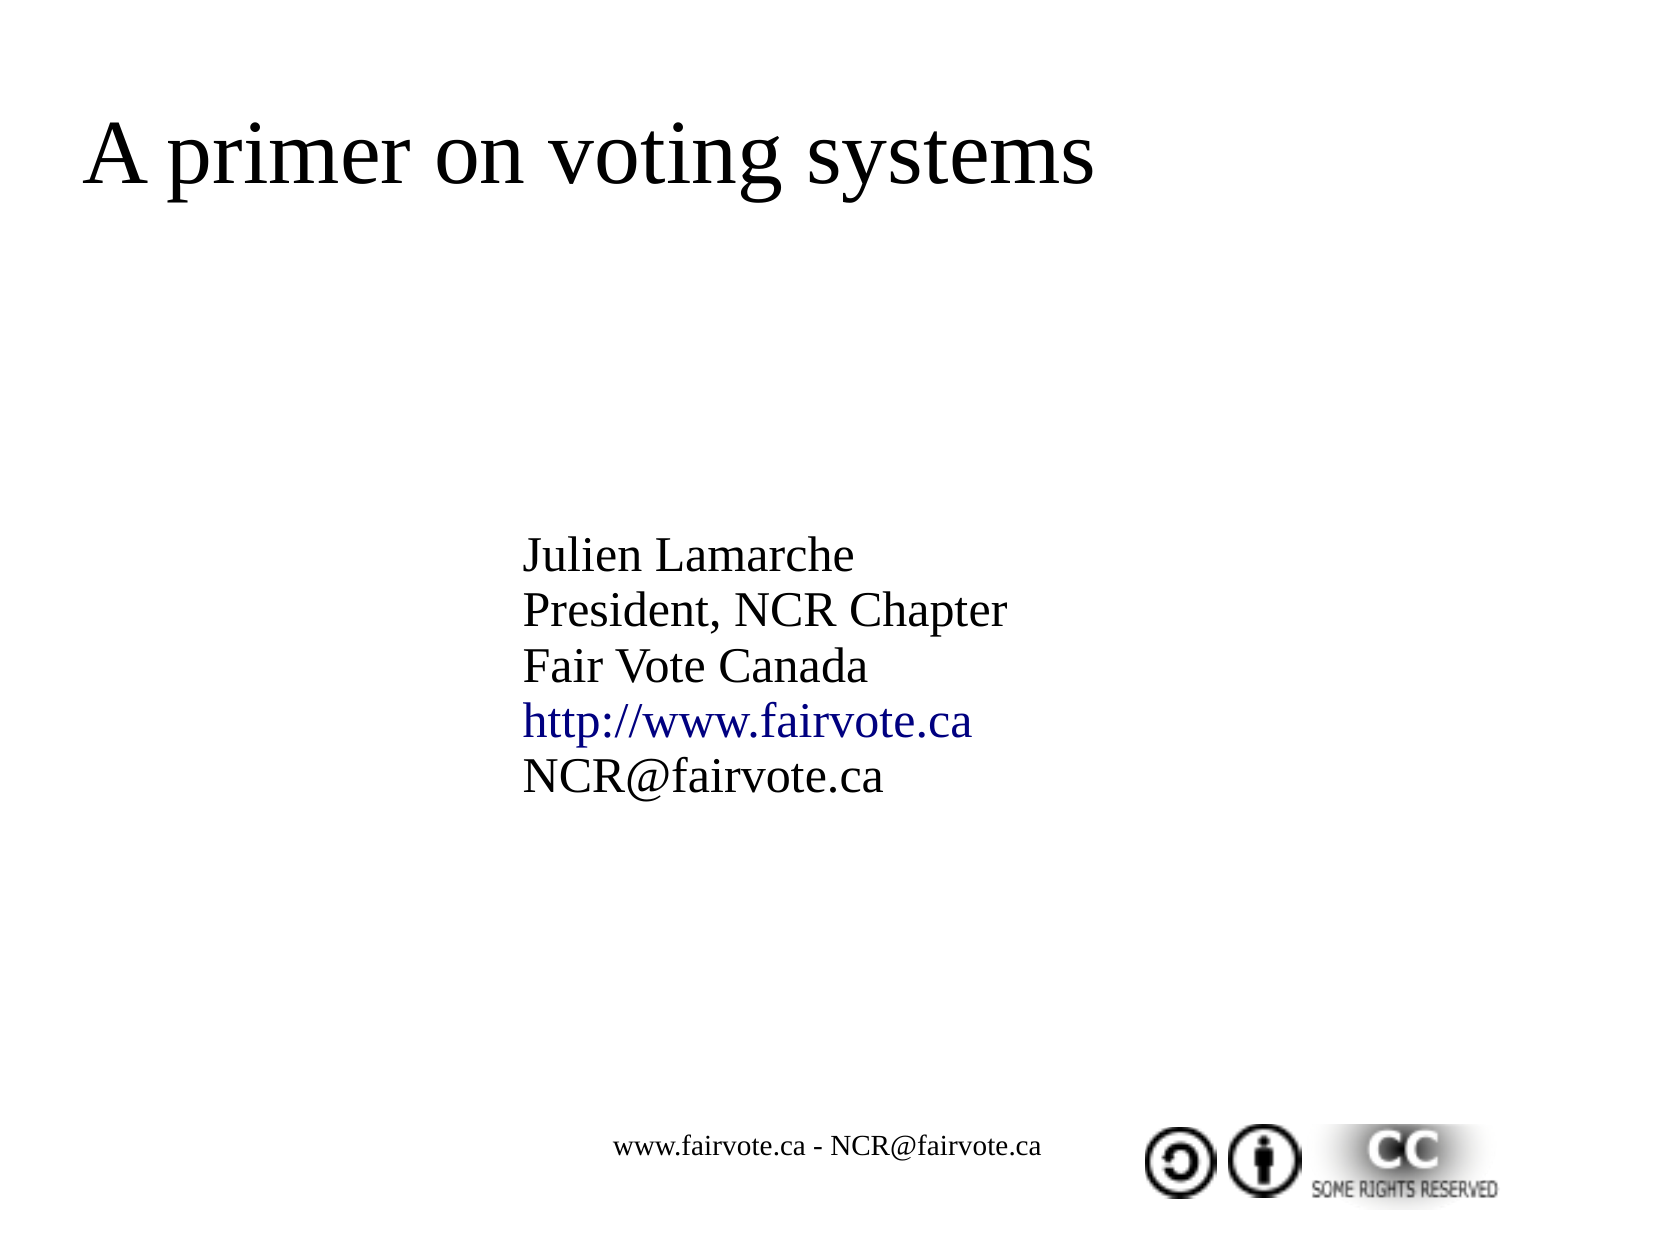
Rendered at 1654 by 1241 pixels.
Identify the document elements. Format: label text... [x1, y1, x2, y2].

picture [1228, 1124, 1512, 1210]
title A primer on voting systems [82, 49, 1571, 257]
text_box Julien Lamarche President, NCR Chapter Fair Vote Canada http://www.fairvote.ca NCR@fairvote.ca [507, 519, 1512, 811]
picture [1145, 1127, 1217, 1199]
